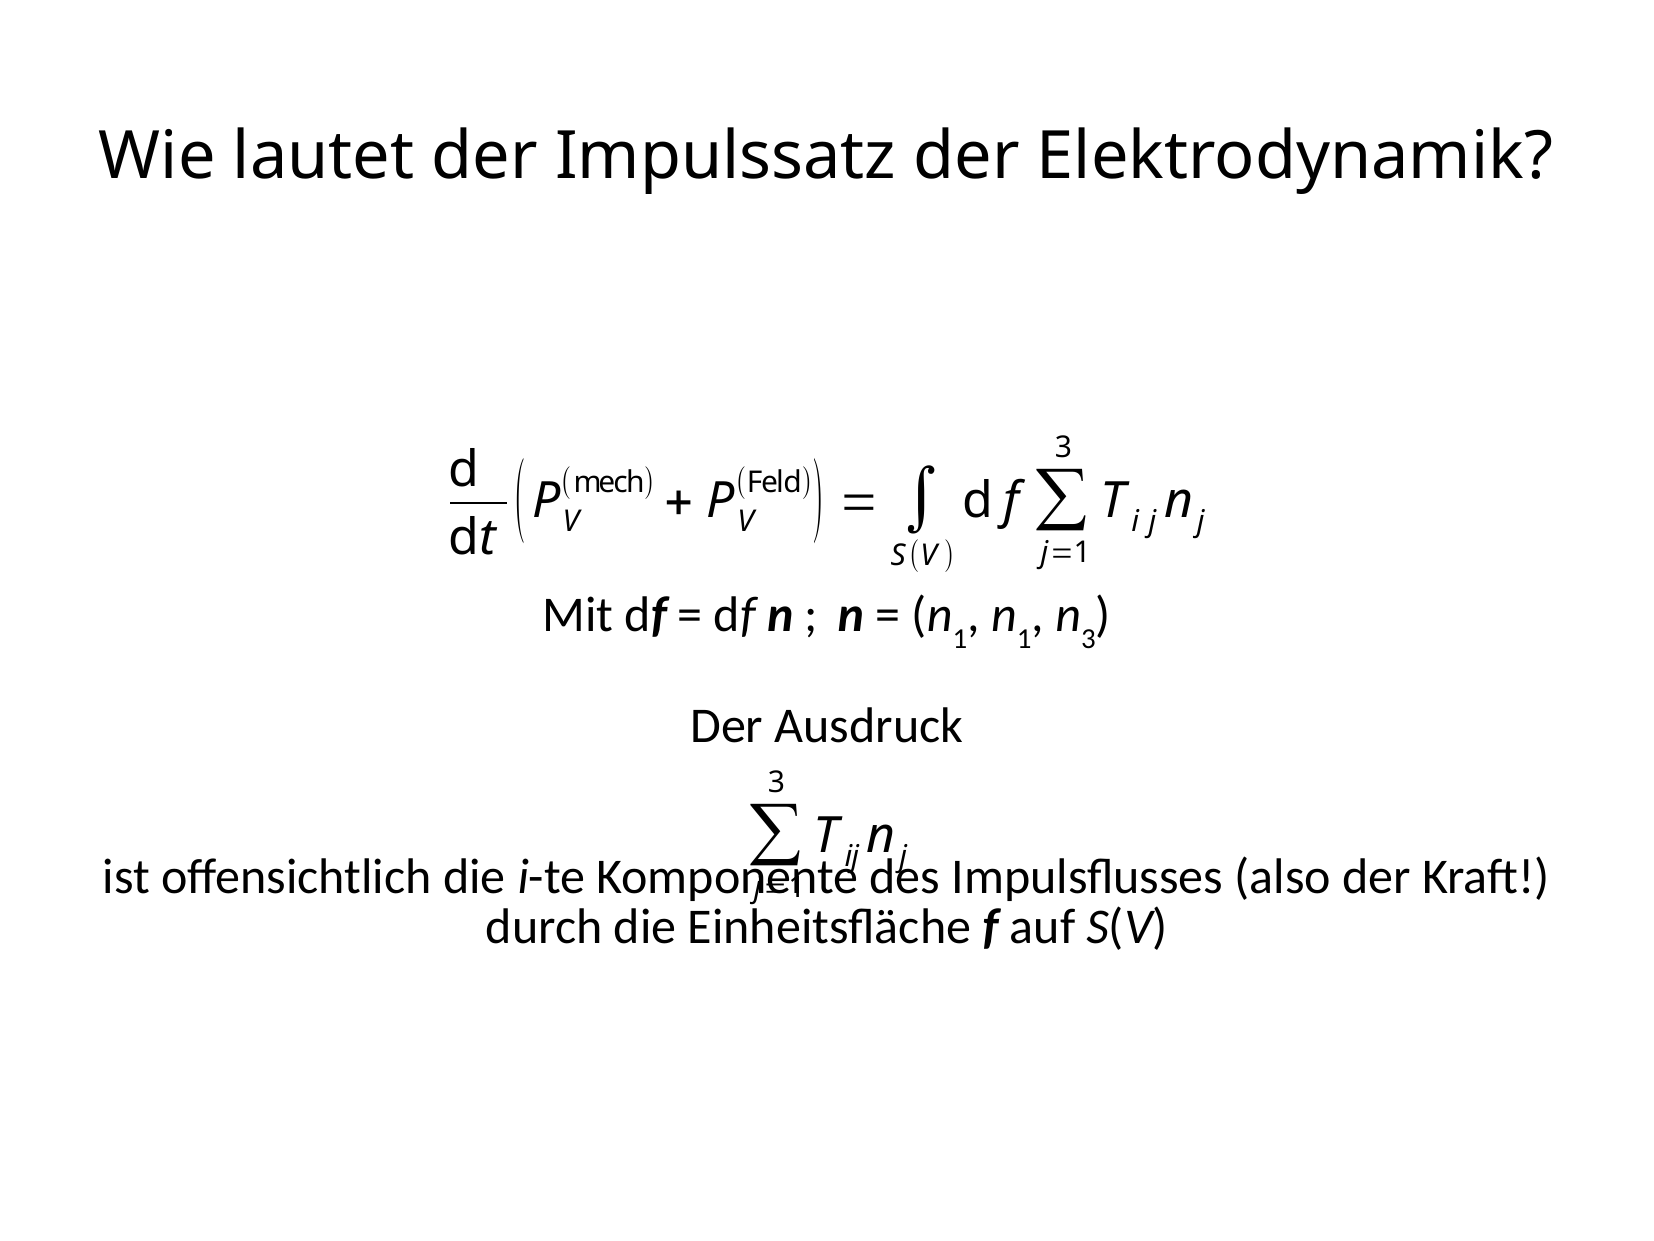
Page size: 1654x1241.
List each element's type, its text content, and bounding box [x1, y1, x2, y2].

chart [739, 764, 914, 906]
subtitle Mit df = df n ; n = (n1, n1, n3) Der Ausdruck ist offensichtlich die i-te Komponente des Impulsflusses (also der Kraft!) durch die Einheitsfläche f auf S(V) [82, 278, 1571, 1022]
title Wie lautet der Impulssatz der Elektrodynamik? [82, 49, 1571, 257]
chart [442, 429, 1212, 575]
